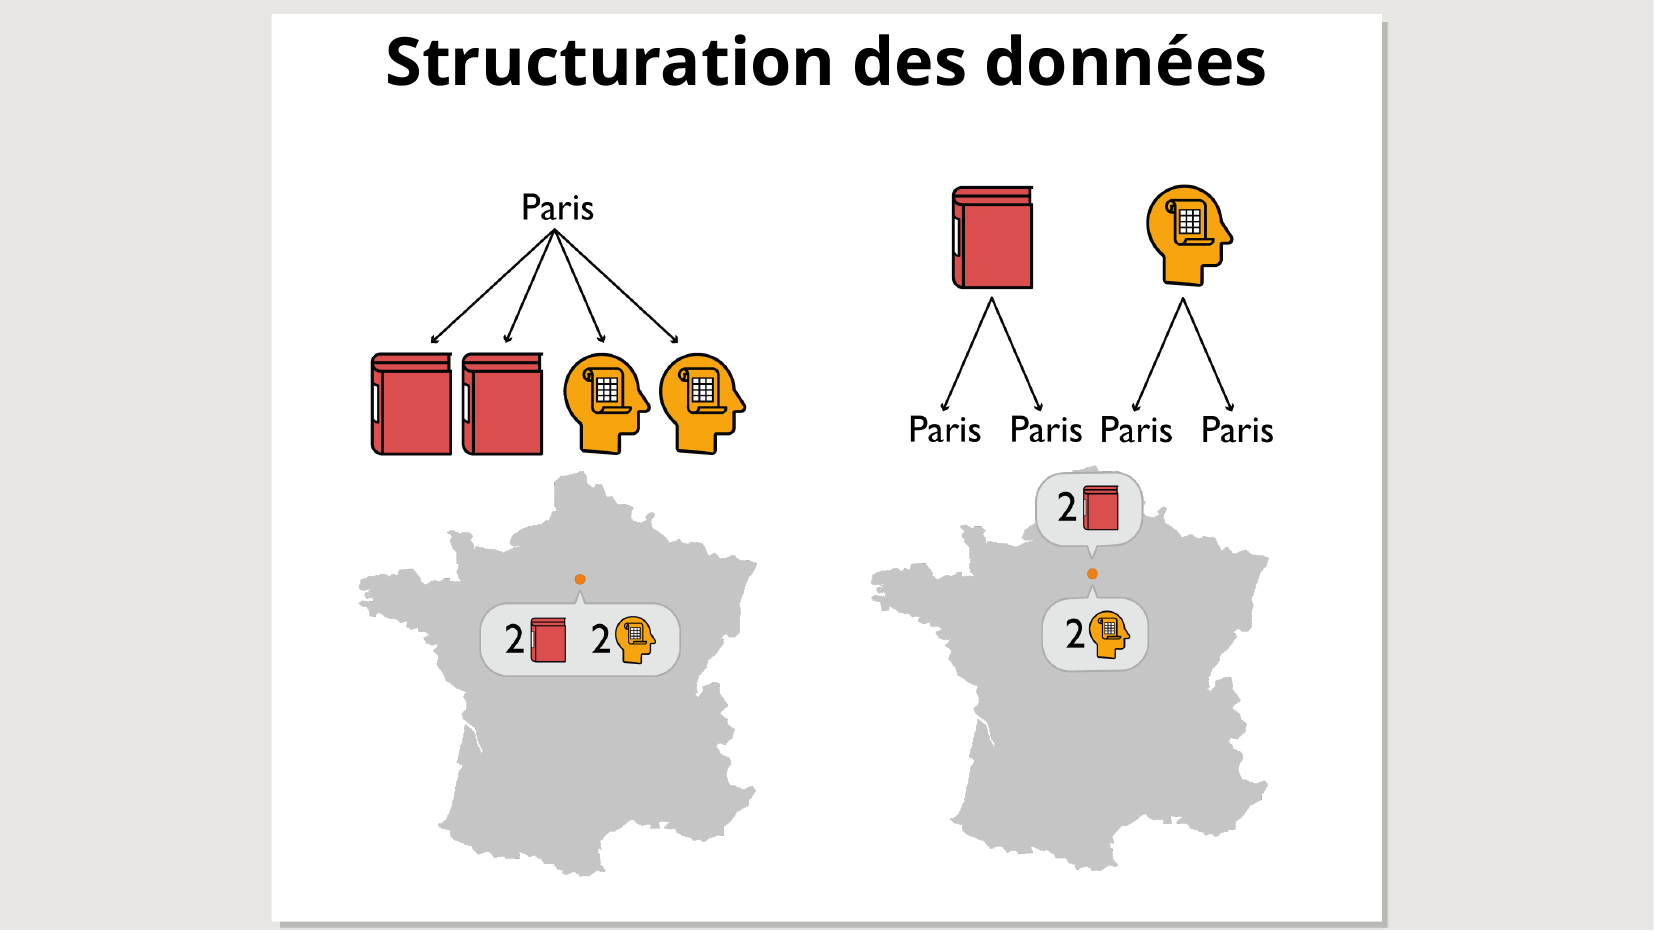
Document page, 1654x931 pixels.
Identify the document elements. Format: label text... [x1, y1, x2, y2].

picture [317, 153, 1337, 902]
title Structuration des données [271, 40, 1382, 895]
